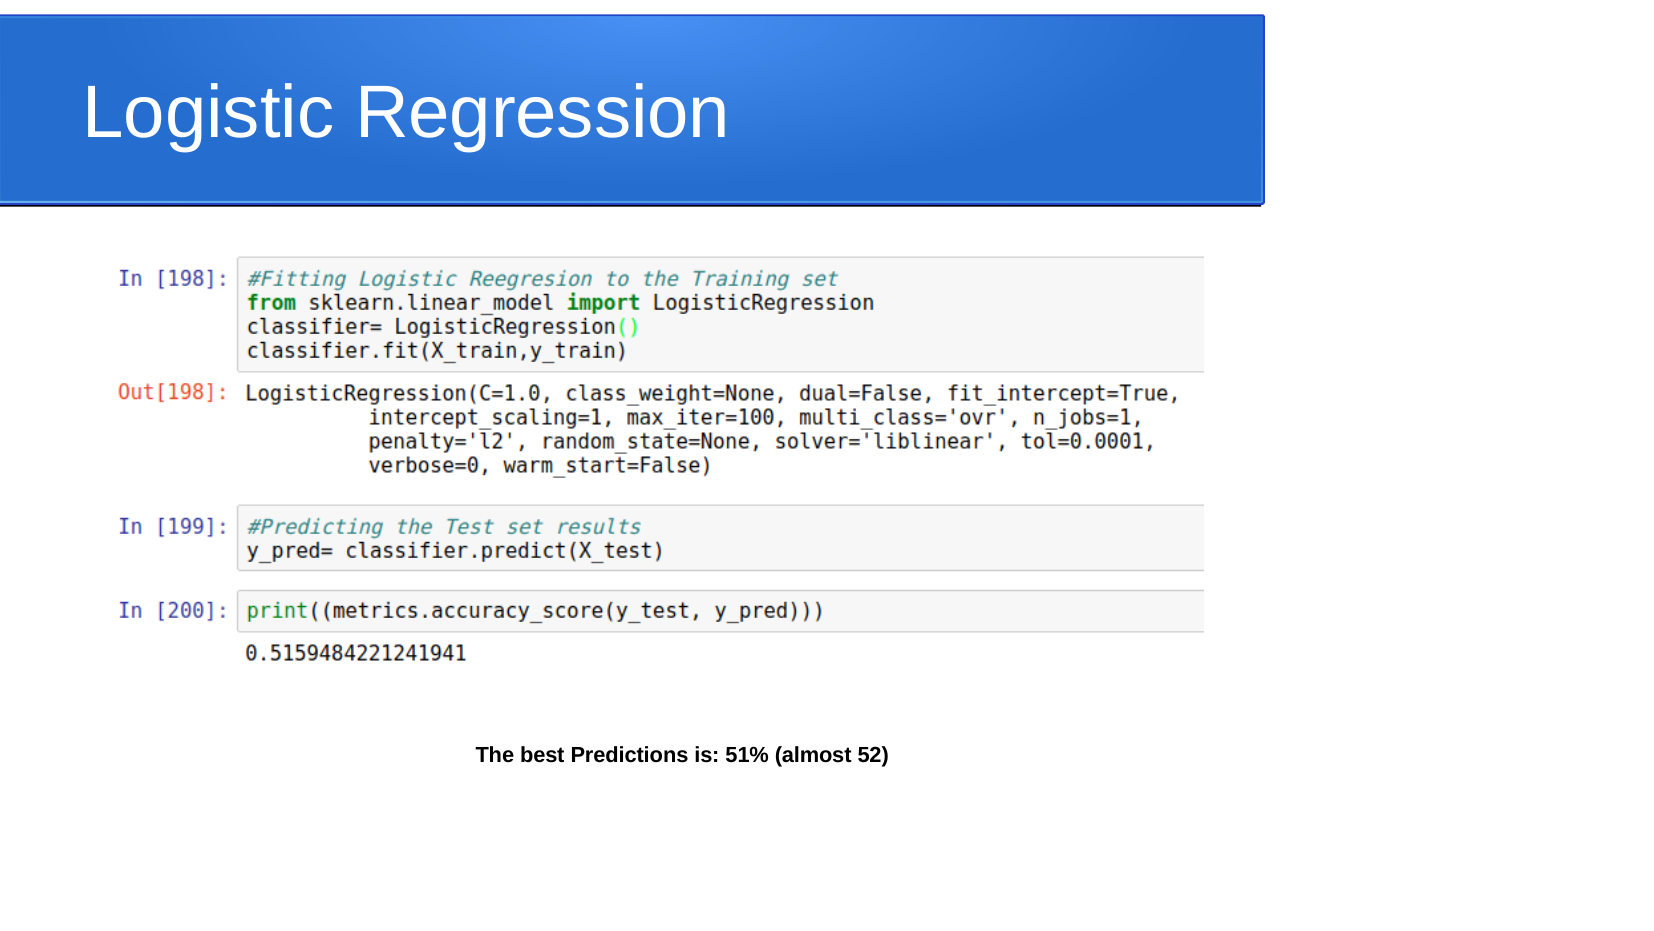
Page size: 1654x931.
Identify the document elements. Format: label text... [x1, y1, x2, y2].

picture [75, 254, 1204, 666]
text_box The best Predictions is: 51% (almost 52) [375, 735, 991, 799]
title Logistic Regression [82, 35, 1235, 189]
